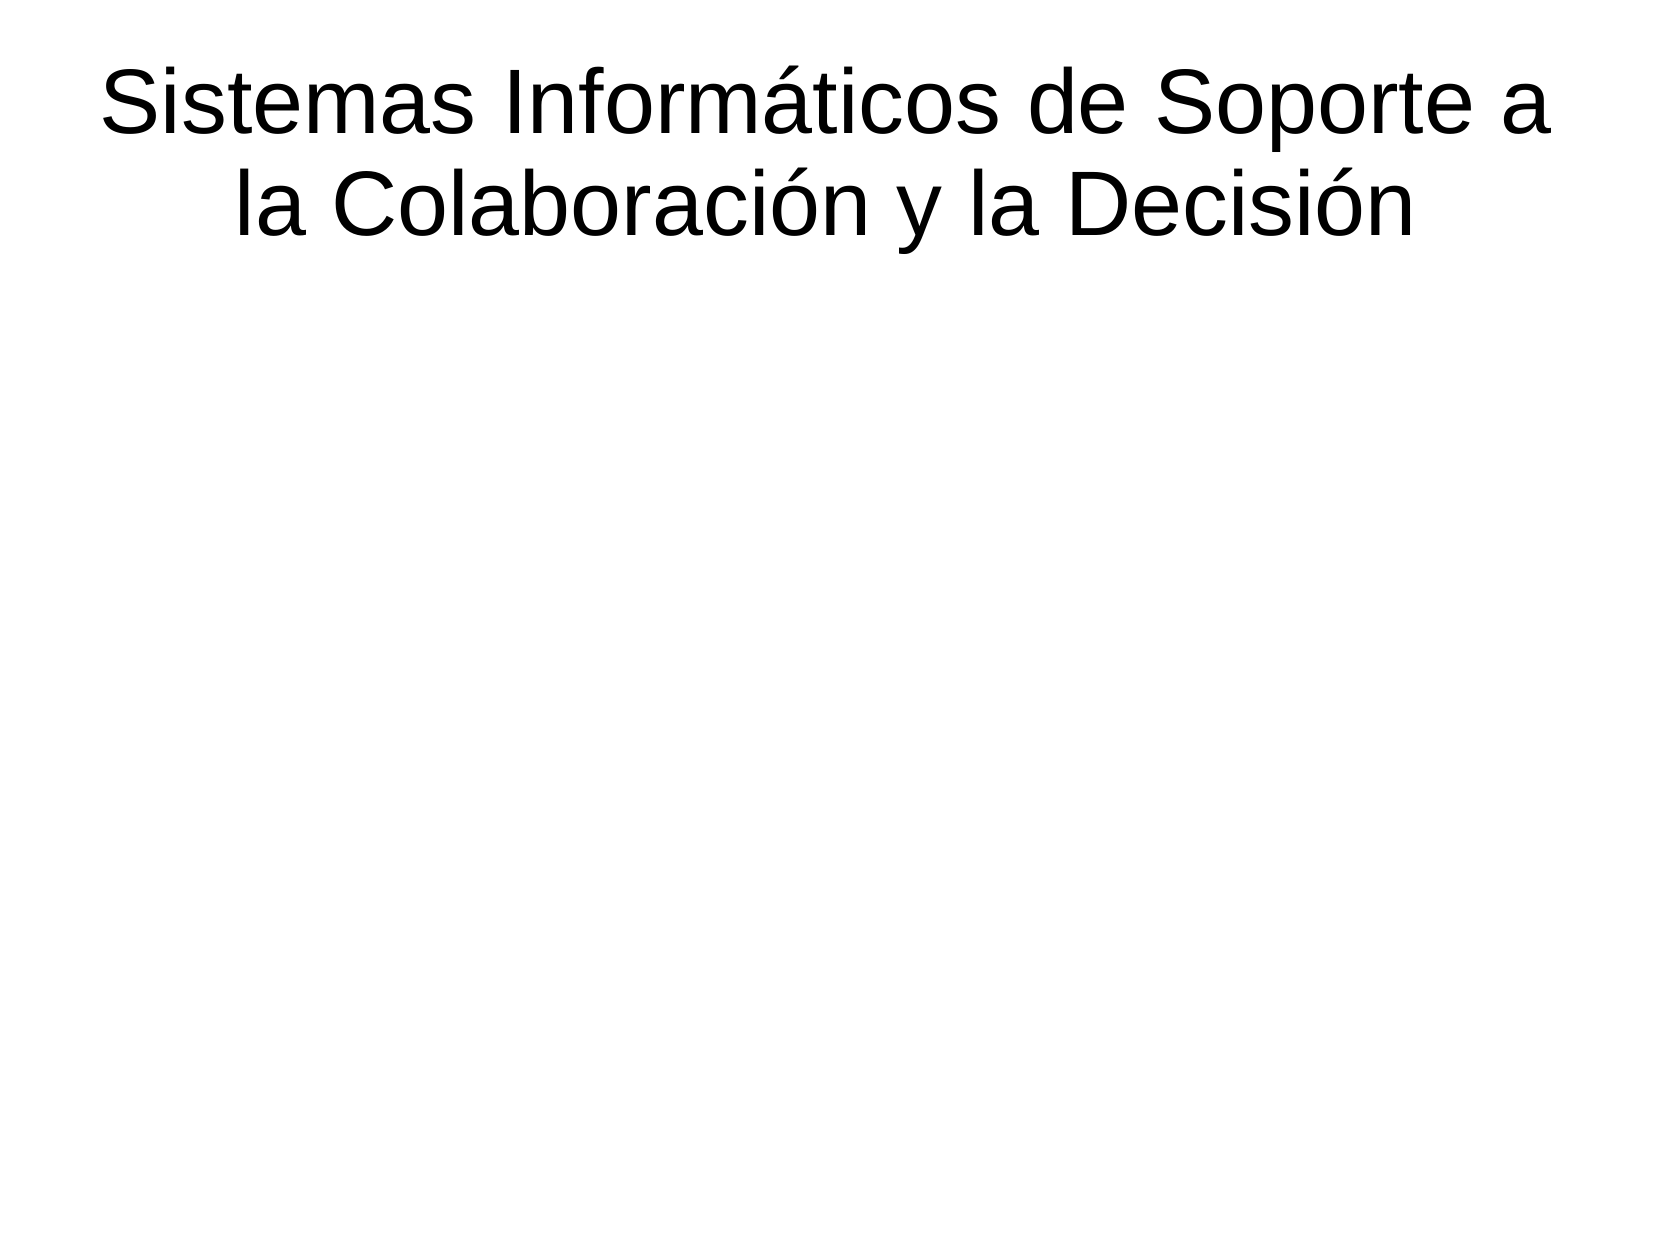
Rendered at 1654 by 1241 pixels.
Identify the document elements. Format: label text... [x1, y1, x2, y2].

title Sistemas Informáticos de Soporte a la Colaboración y la Decisión [82, 49, 1571, 257]
